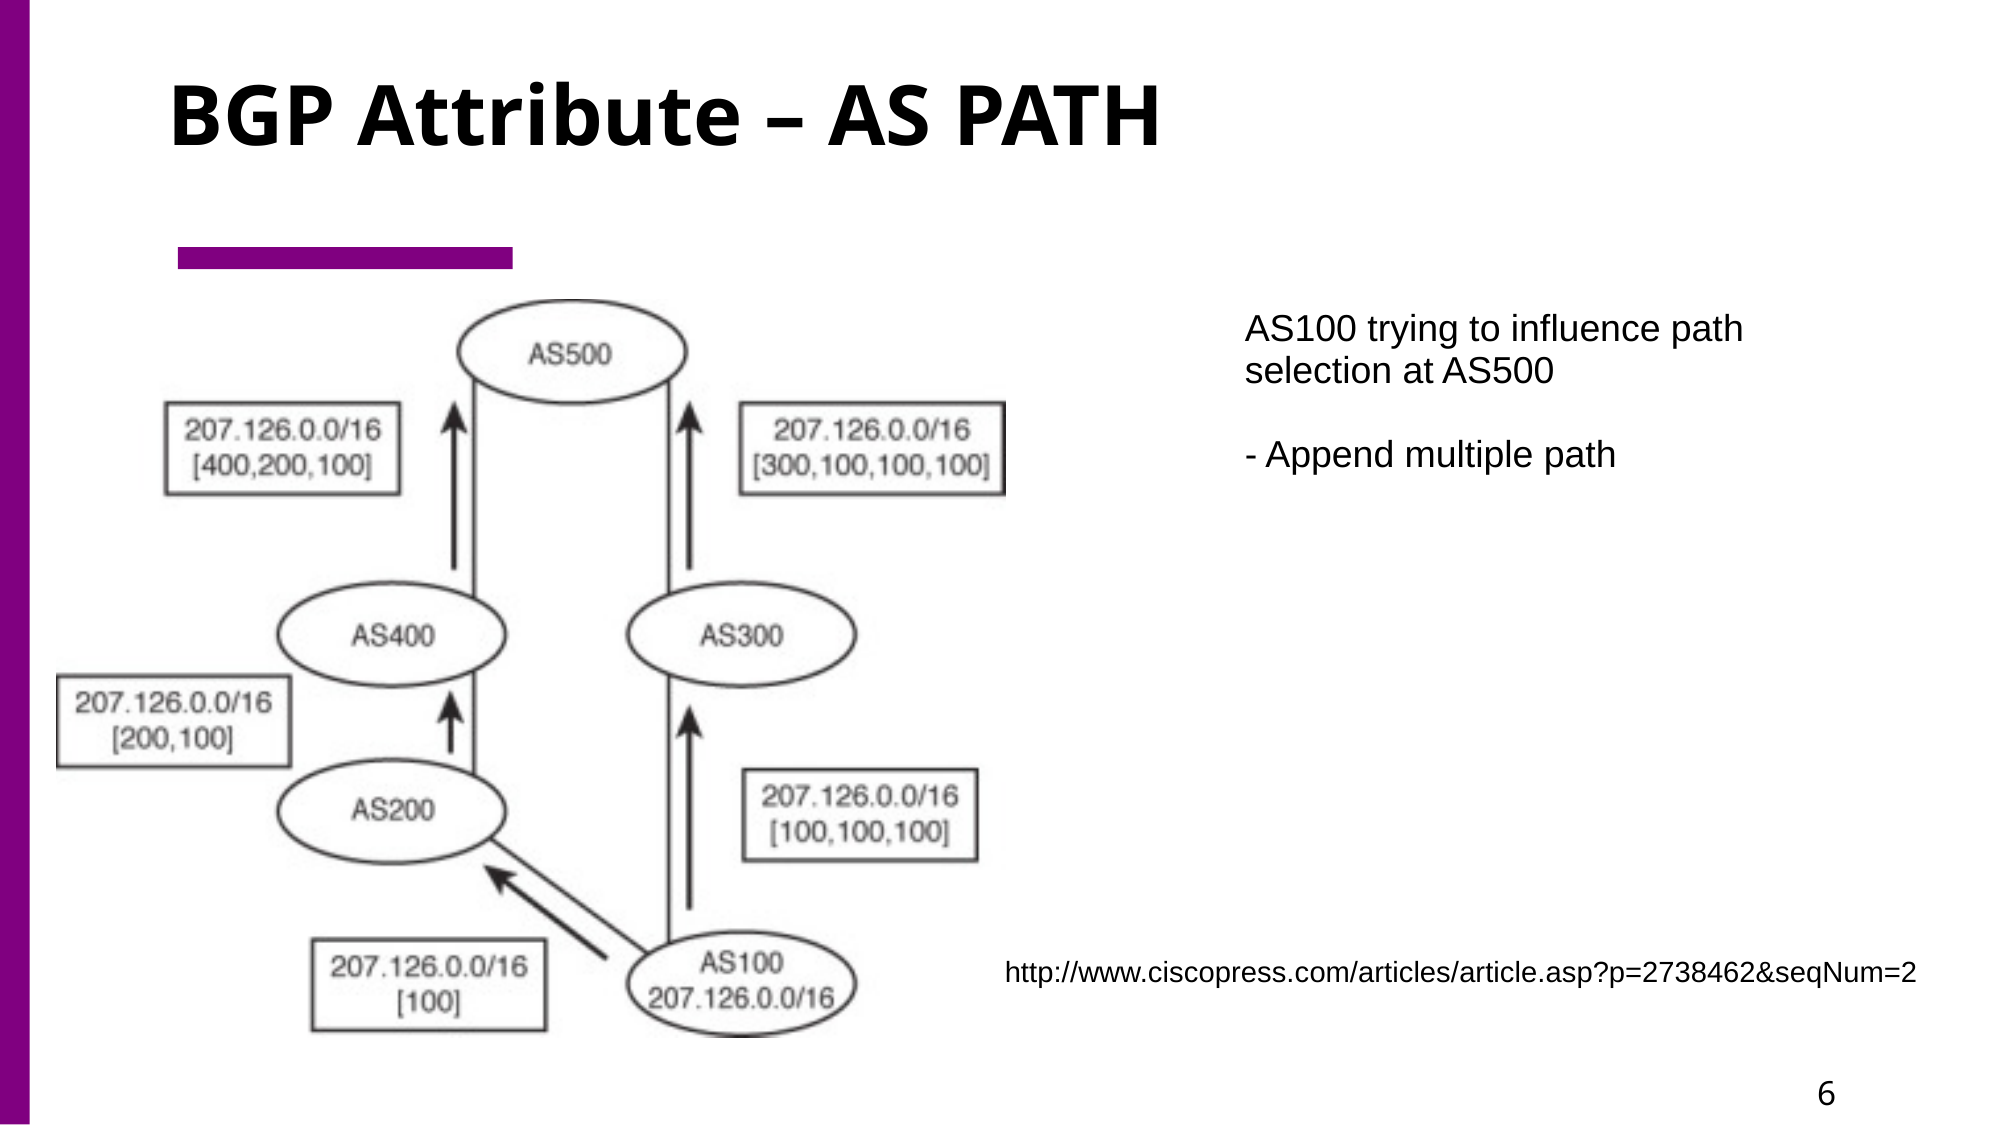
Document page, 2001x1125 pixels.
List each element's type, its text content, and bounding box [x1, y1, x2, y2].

title BGP Attribute – AS PATH [116, 39, 1591, 185]
text_box http://www.ciscopress.com/articles/article.asp?p=2738462&seqNum=2 [1006, 948, 2000, 1006]
text_box AS100 trying to influence path selection at AS500 - Append multiple path [1230, 299, 1876, 651]
picture [56, 299, 1006, 1038]
